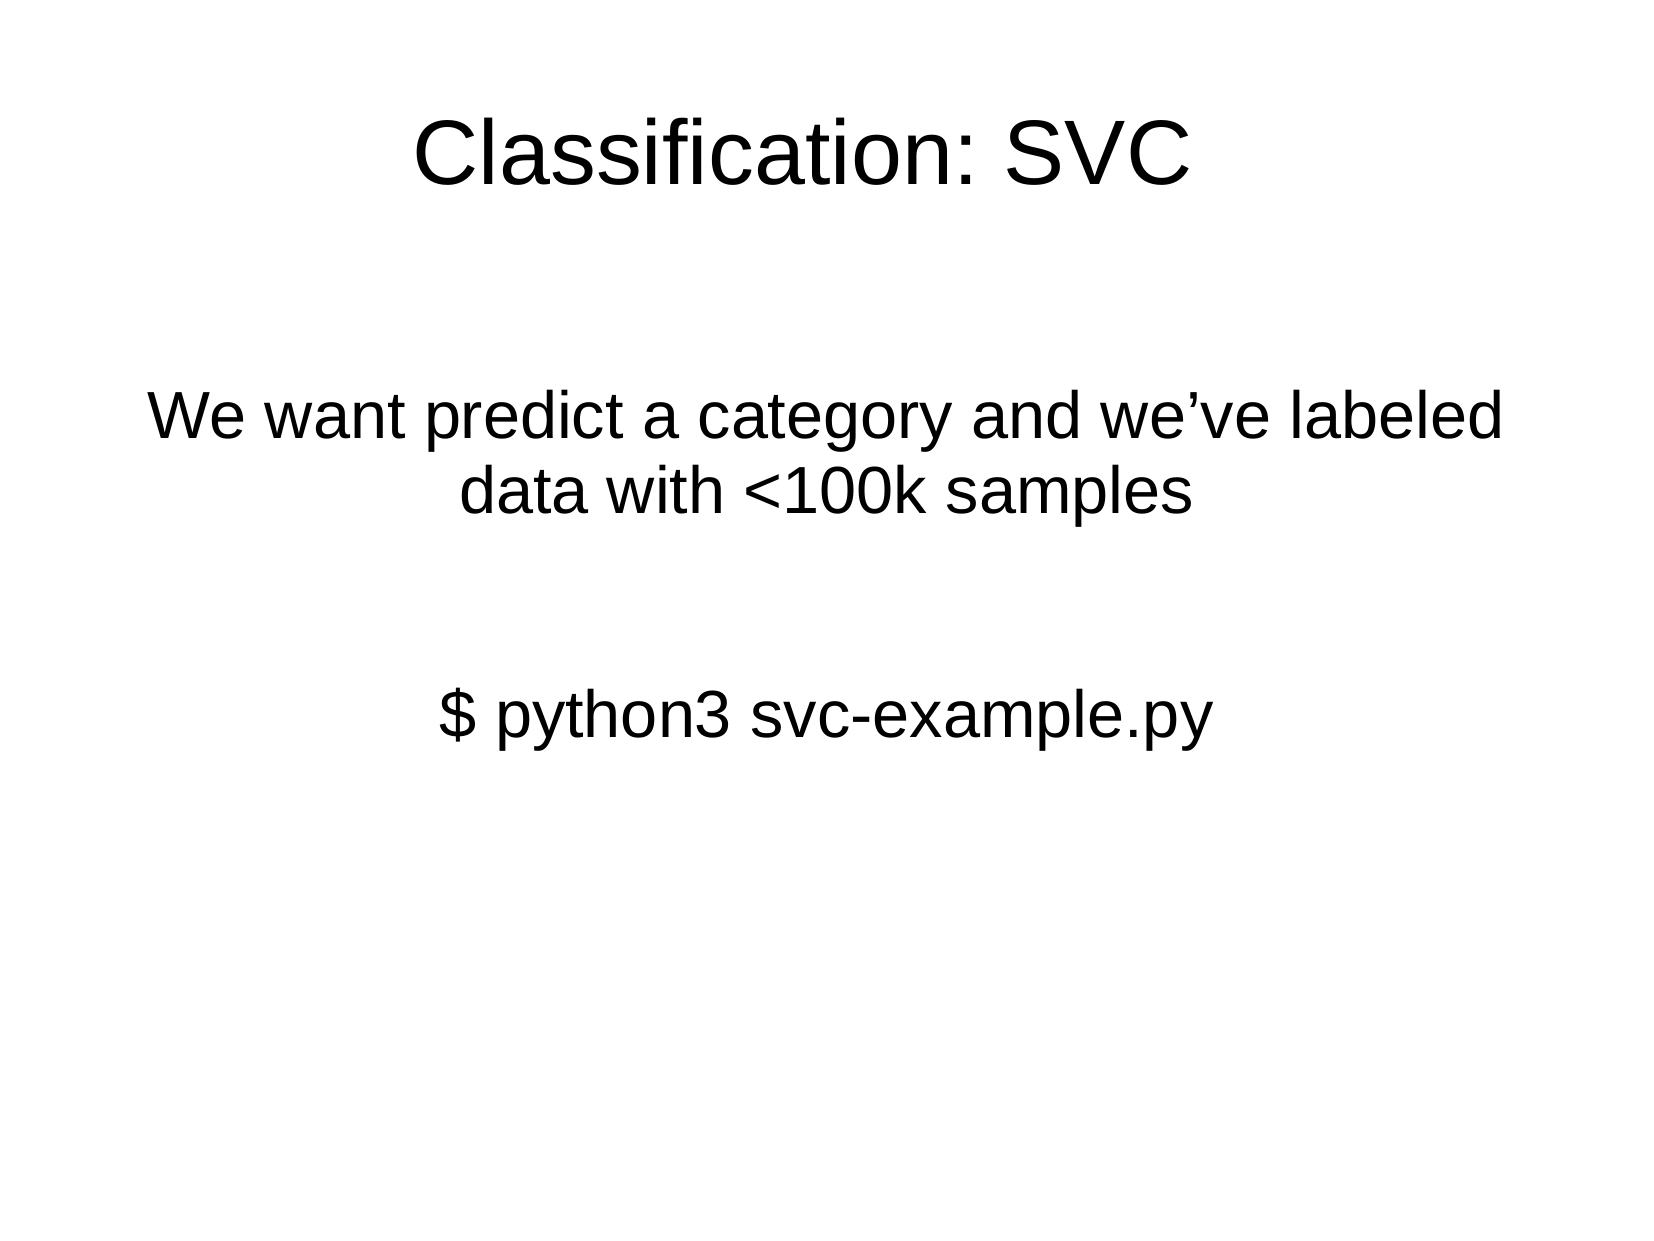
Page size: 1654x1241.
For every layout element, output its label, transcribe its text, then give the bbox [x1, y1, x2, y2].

title Classification: SVC [59, 49, 1548, 257]
subtitle We want predict a category and we’ve labeled data with <100k samples $ python3 svc-example.py [82, 377, 1571, 977]
